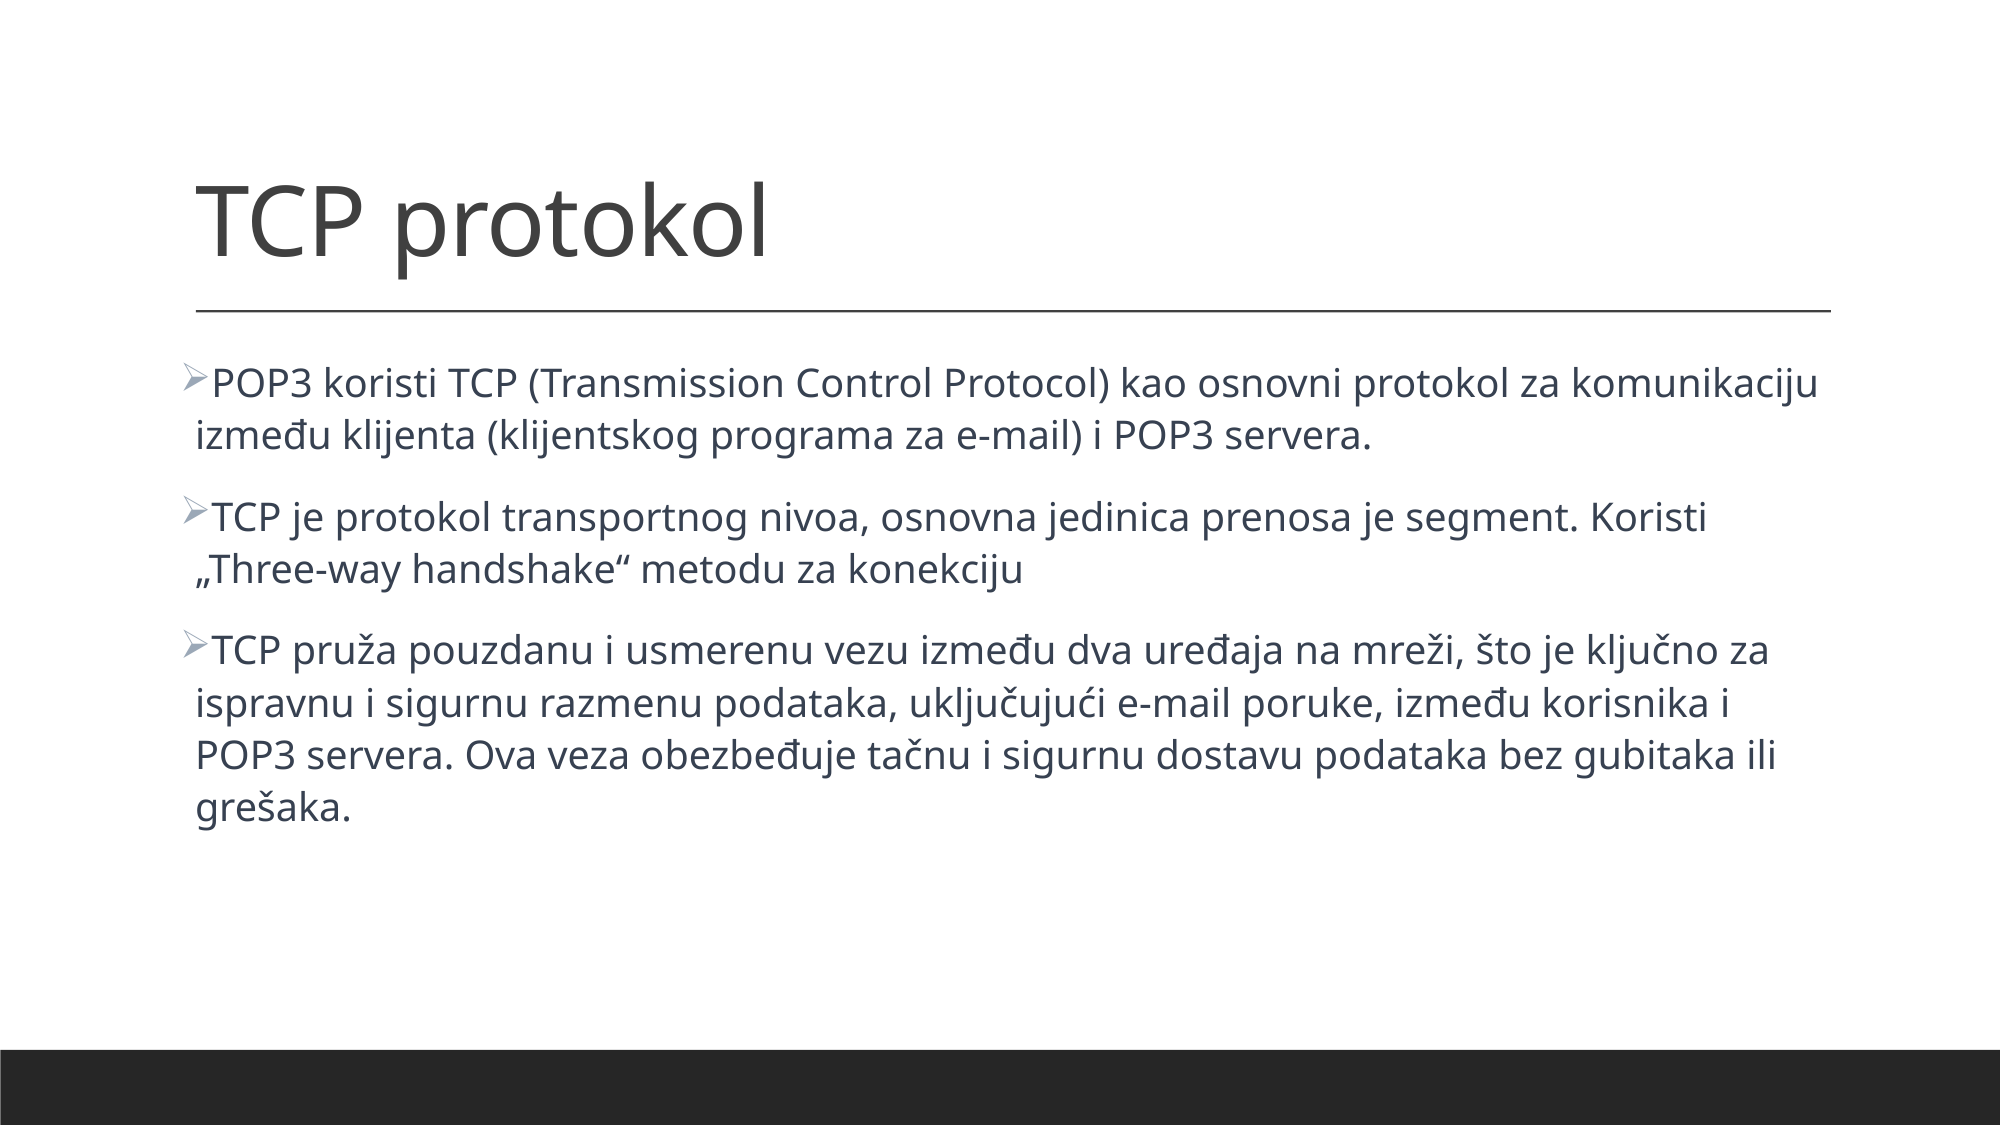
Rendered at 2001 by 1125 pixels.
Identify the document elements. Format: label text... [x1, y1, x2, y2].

title TCP protokol [180, 47, 1830, 285]
list POP3 koristi TCP (Transmission Control Protocol) kao osnovni protokol za komunikaciju između klijenta (klijentskog programa za e-mail) i POP3 servera. TCP je protokol transportnog nivoa, osnovna jedinica prenosa je segment. Koristi „Three-way handshake“ metodu za konekciju TCP pruža pouzdanu i usmerenu vezu između dva uređaja na mreži, što je ključno za ispravnu i sigurnu razmenu podataka, uključujući e-mail poruke, između korisnika i POP3 servera. Ova veza obezbeđuje tačnu i sigurnu dostavu podataka bez gubitaka ili grešaka. [180, 345, 1830, 963]
